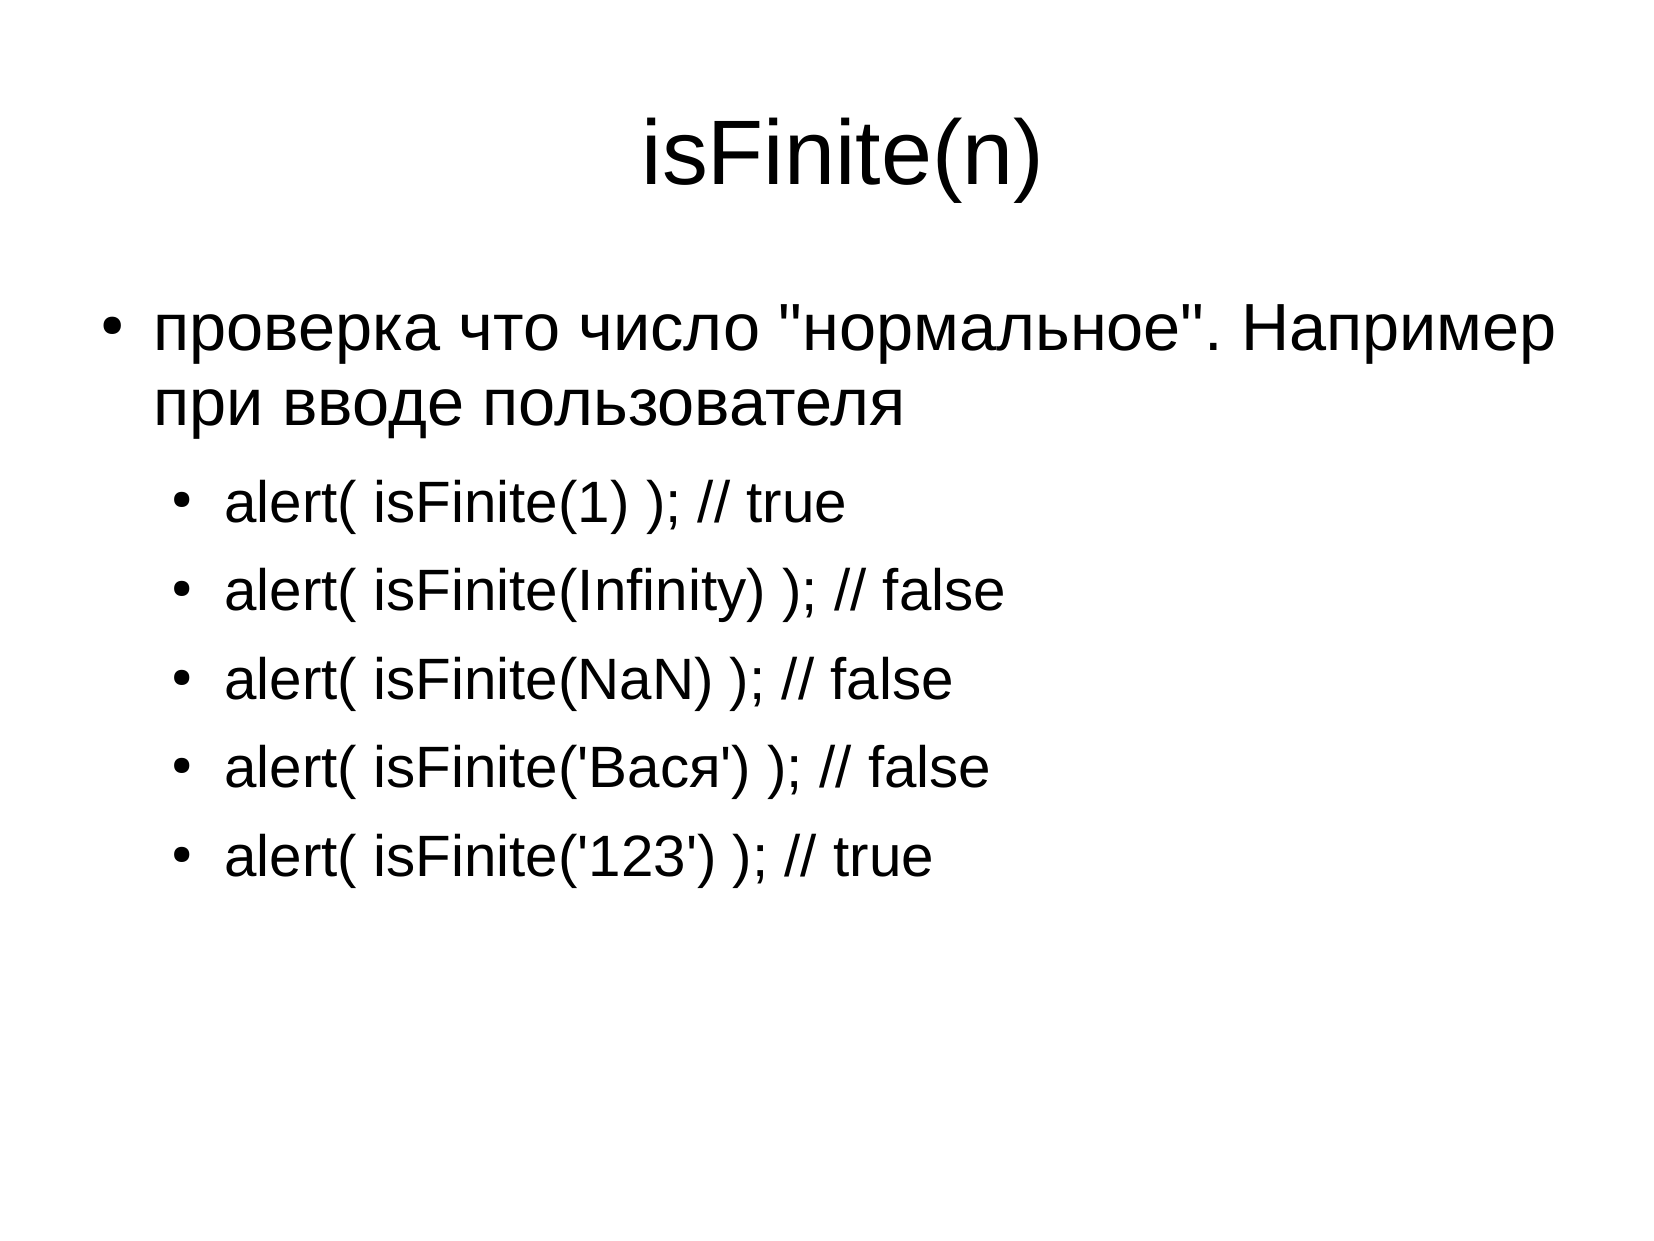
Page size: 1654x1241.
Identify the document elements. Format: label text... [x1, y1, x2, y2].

list проверка что число "нормальное". Например при вводе пользователя alert( isFinite(1) ); // true alert( isFinite(Infinity) ); // false alert( isFinite(NaN) ); // false alert( isFinite('Вася') ); // false alert( isFinite('123') ); // true [82, 290, 1571, 1109]
title isFinite(n) [82, 49, 1571, 257]
